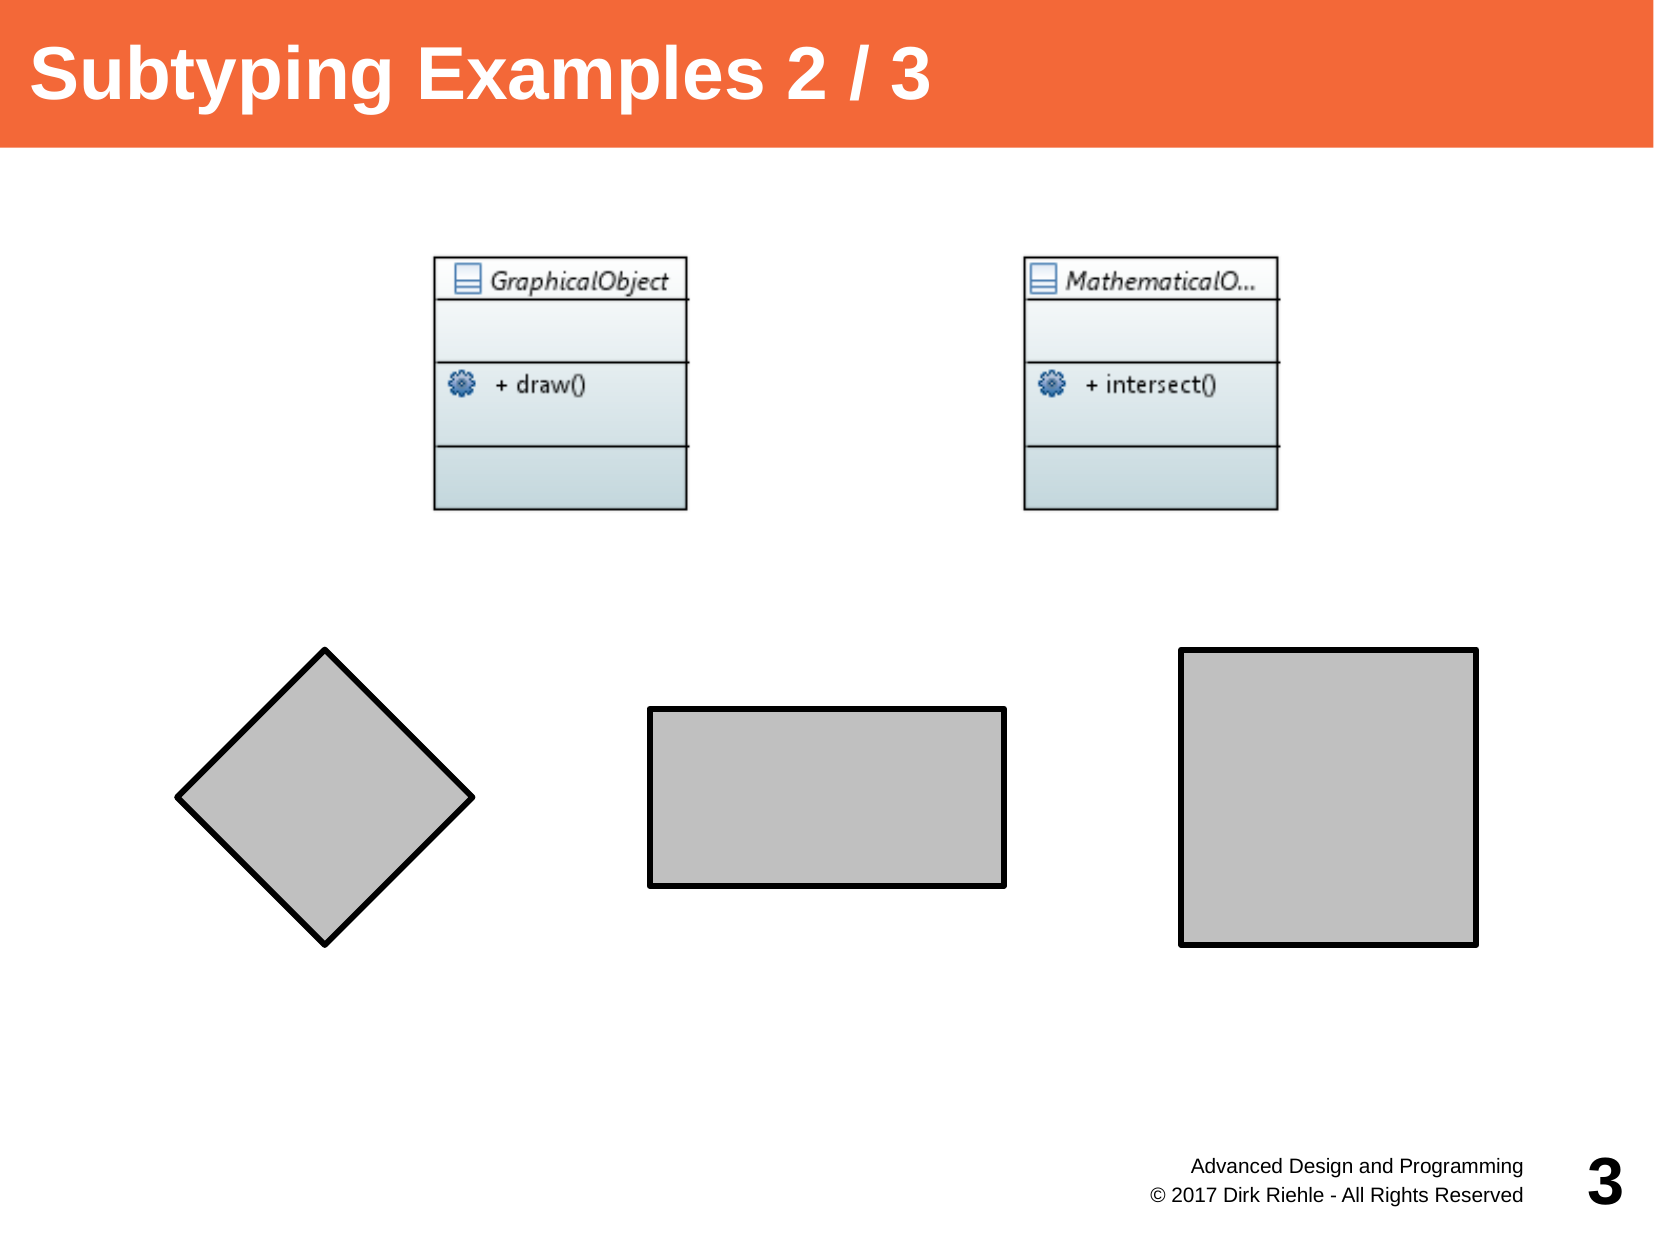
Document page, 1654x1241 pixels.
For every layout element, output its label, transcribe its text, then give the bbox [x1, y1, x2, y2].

text_box [1181, 649, 1477, 945]
text_box [649, 708, 1004, 886]
title Subtyping Examples 2 / 3 [0, 0, 1654, 148]
picture [413, 236, 709, 532]
picture [1003, 236, 1300, 532]
text_box [177, 649, 473, 945]
